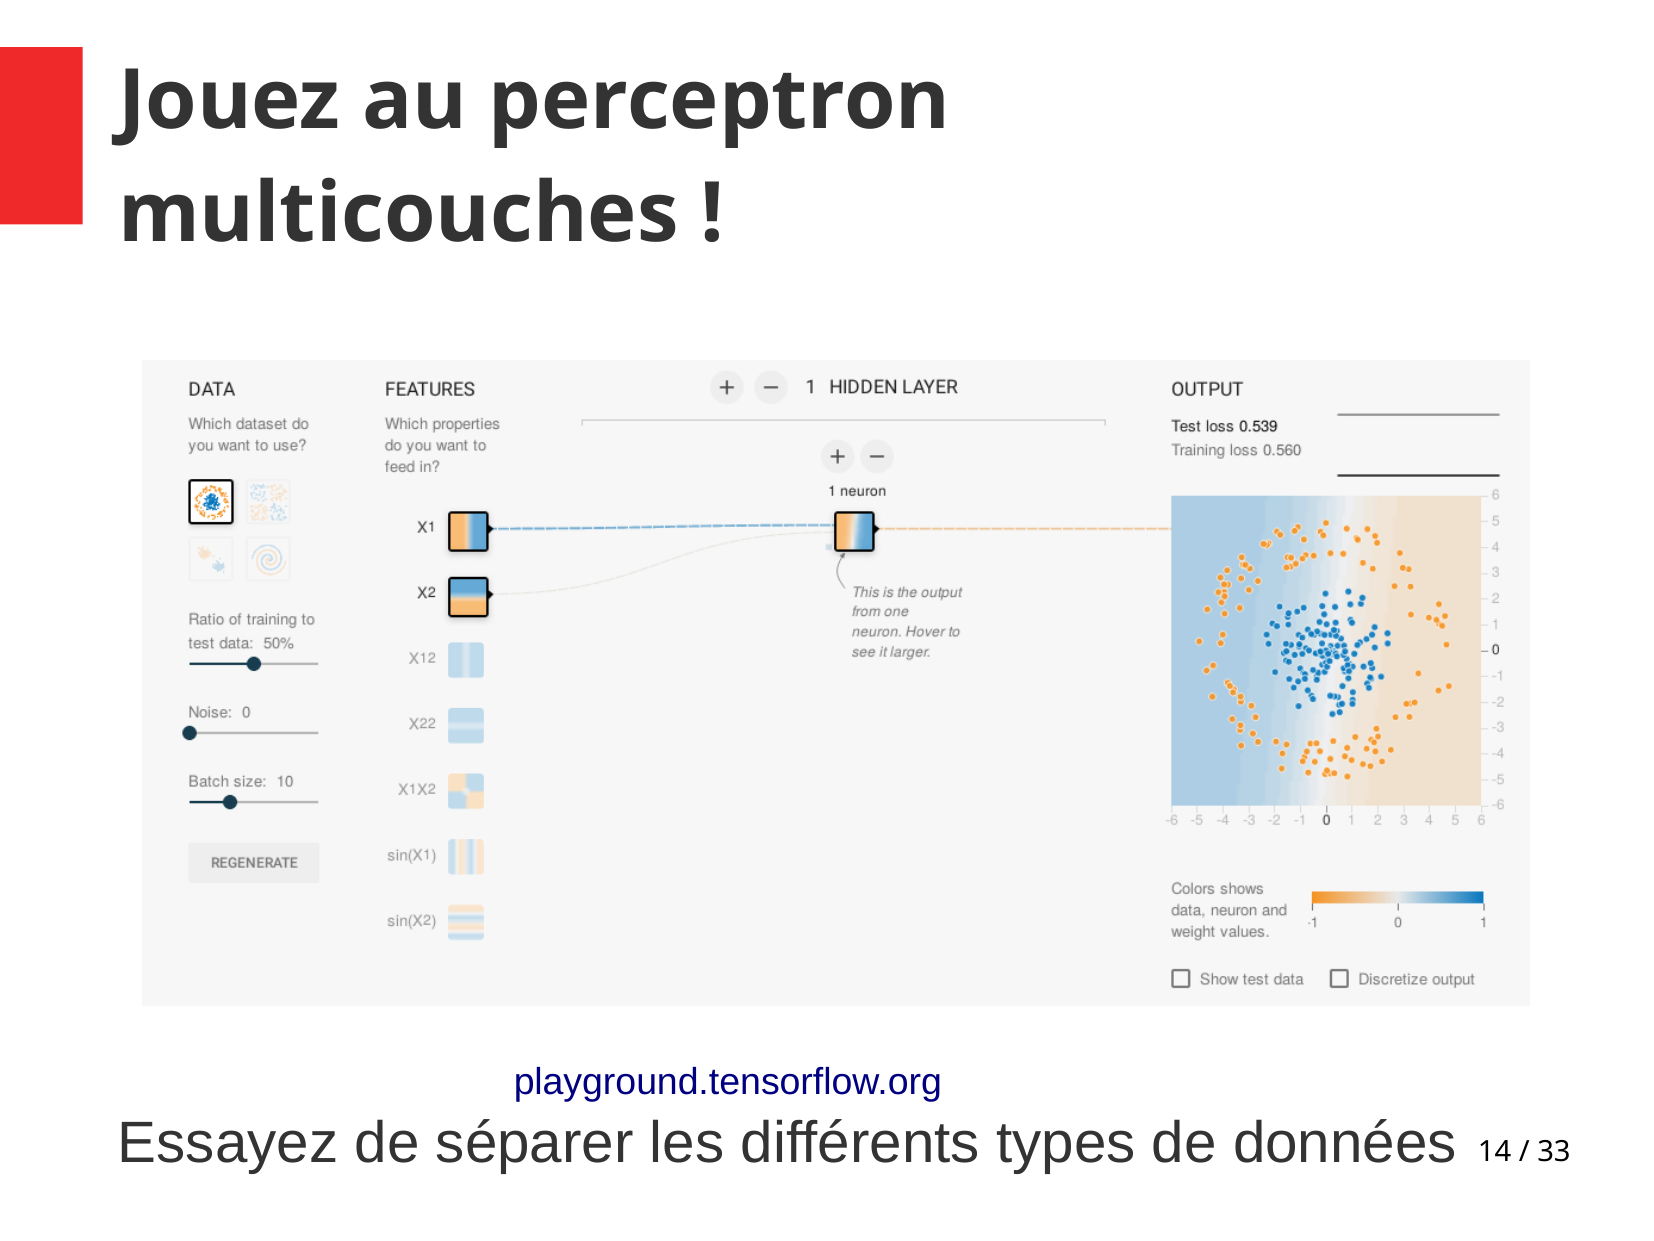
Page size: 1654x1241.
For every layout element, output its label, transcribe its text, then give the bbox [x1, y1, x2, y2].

picture [142, 360, 1530, 1006]
text_box playground.tensorflow.org [499, 1053, 957, 1111]
title Jouez au perceptron multicouches ! [118, 49, 1571, 257]
text_box Essayez de séparer les différents types de données [46, 1110, 1489, 1191]
